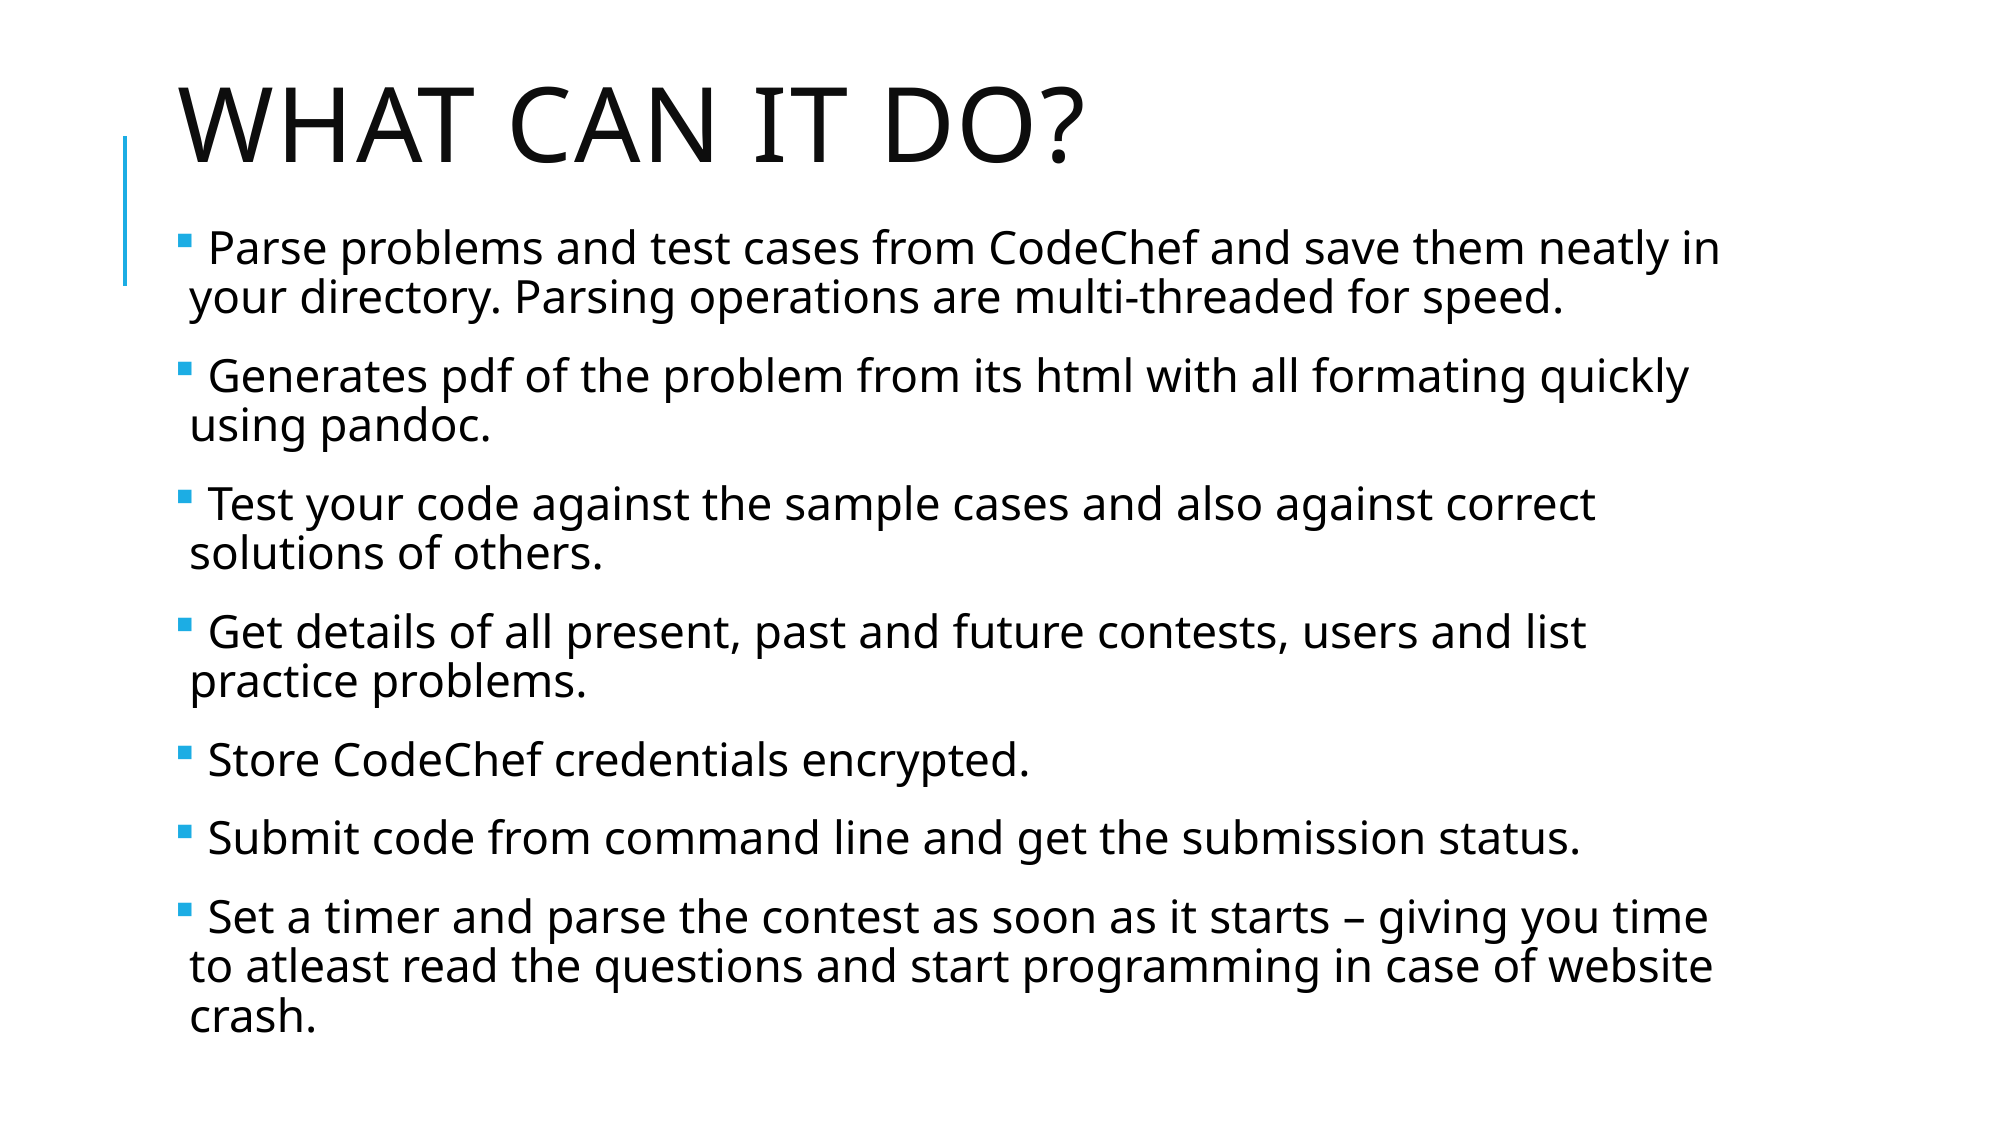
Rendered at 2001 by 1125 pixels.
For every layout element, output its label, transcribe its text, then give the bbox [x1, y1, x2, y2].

title What can it do? [162, 9, 1758, 255]
list Parse problems and test cases from CodeChef and save them neatly in your directory. Parsing operations are multi-threaded for speed. Generates pdf of the problem from its html with all formating quickly using pandoc. Test your code against the sample cases and also against correct solutions of others. Get details of all present, past and future contests, users and list practice problems. Store CodeChef credentials encrypted. Submit code from command line and get the submission status. Set a timer and parse the contest as soon as it starts – giving you time to atleast read the questions and start programming in case of website crash. [166, 217, 1762, 878]
